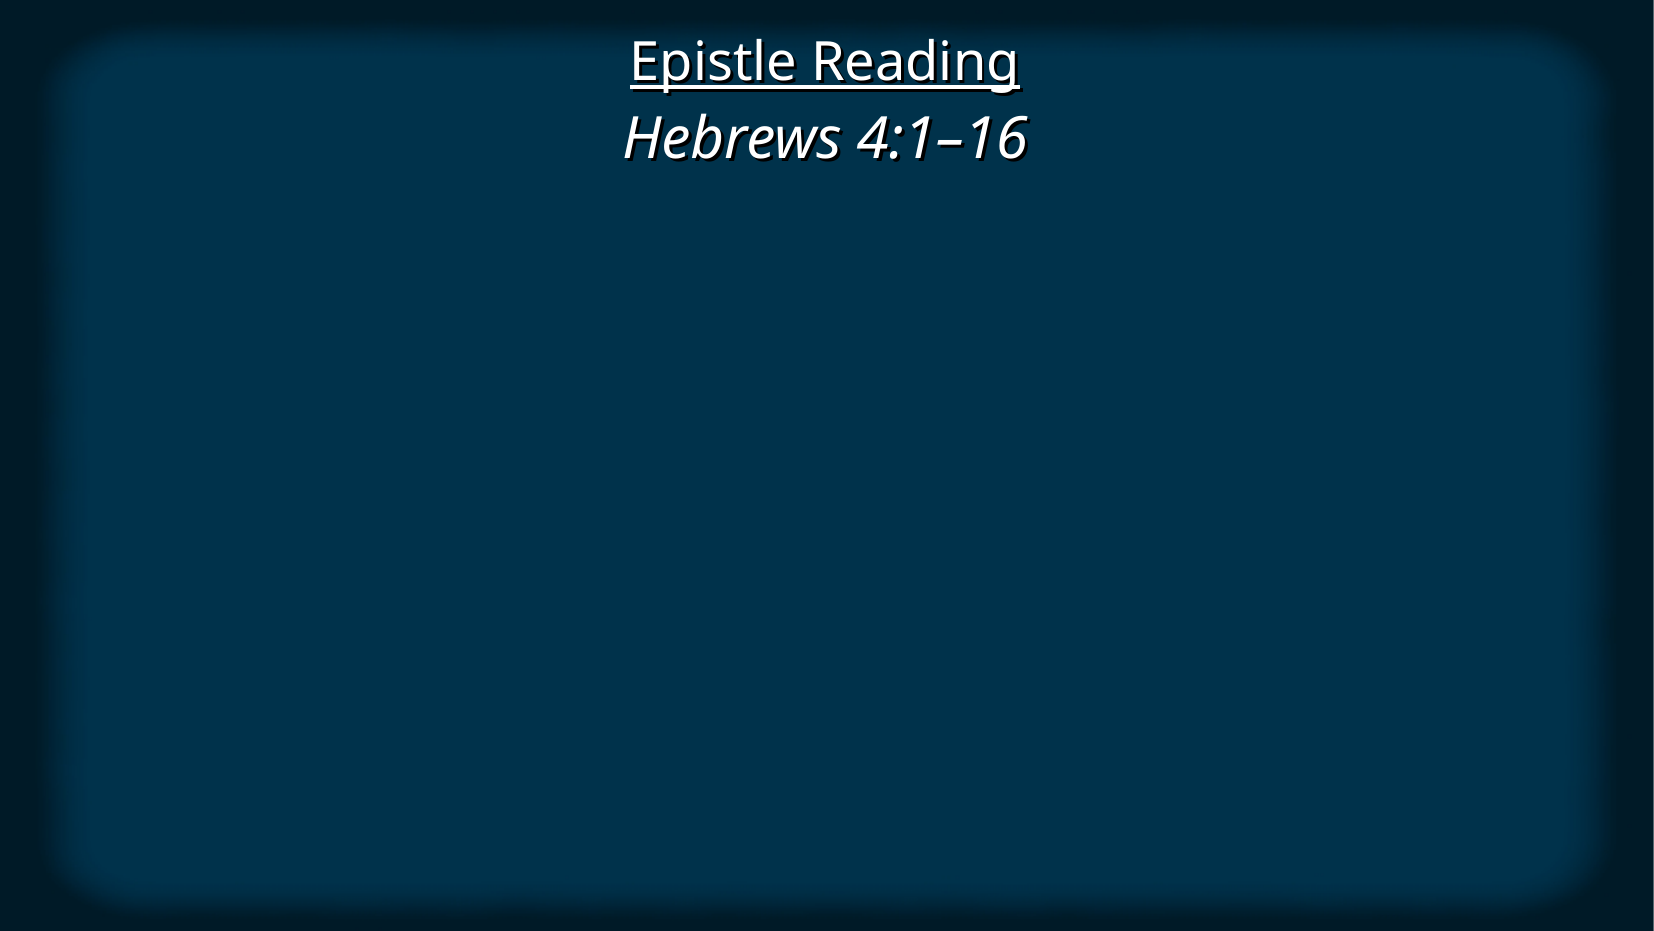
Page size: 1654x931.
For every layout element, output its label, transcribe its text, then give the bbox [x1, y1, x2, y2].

text_box Epistle Reading Hebrews 4:1–16 [75, 15, 1576, 179]
picture [0, 0, 1654, 931]
